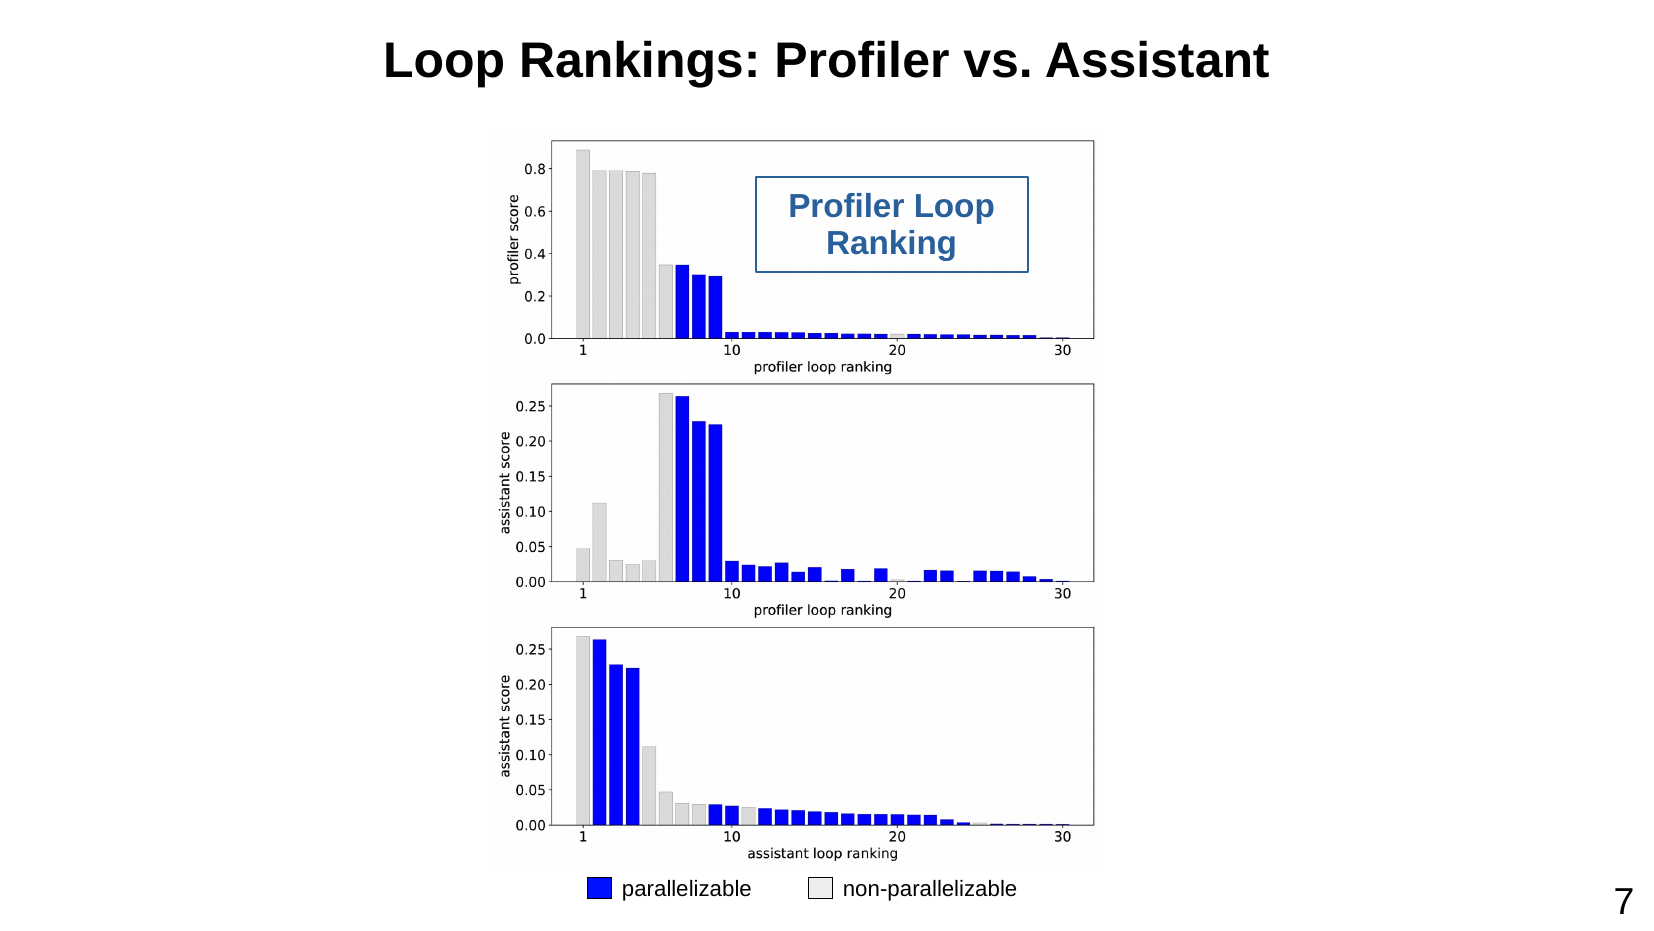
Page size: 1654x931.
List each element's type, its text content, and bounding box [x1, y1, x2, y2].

picture [484, 129, 1099, 920]
text_box Profiler Loop Ranking [755, 177, 1028, 272]
text_box Loop Rankings: Profiler vs. Assistant [0, 2, 1654, 119]
text_box 7 [1594, 873, 1654, 931]
